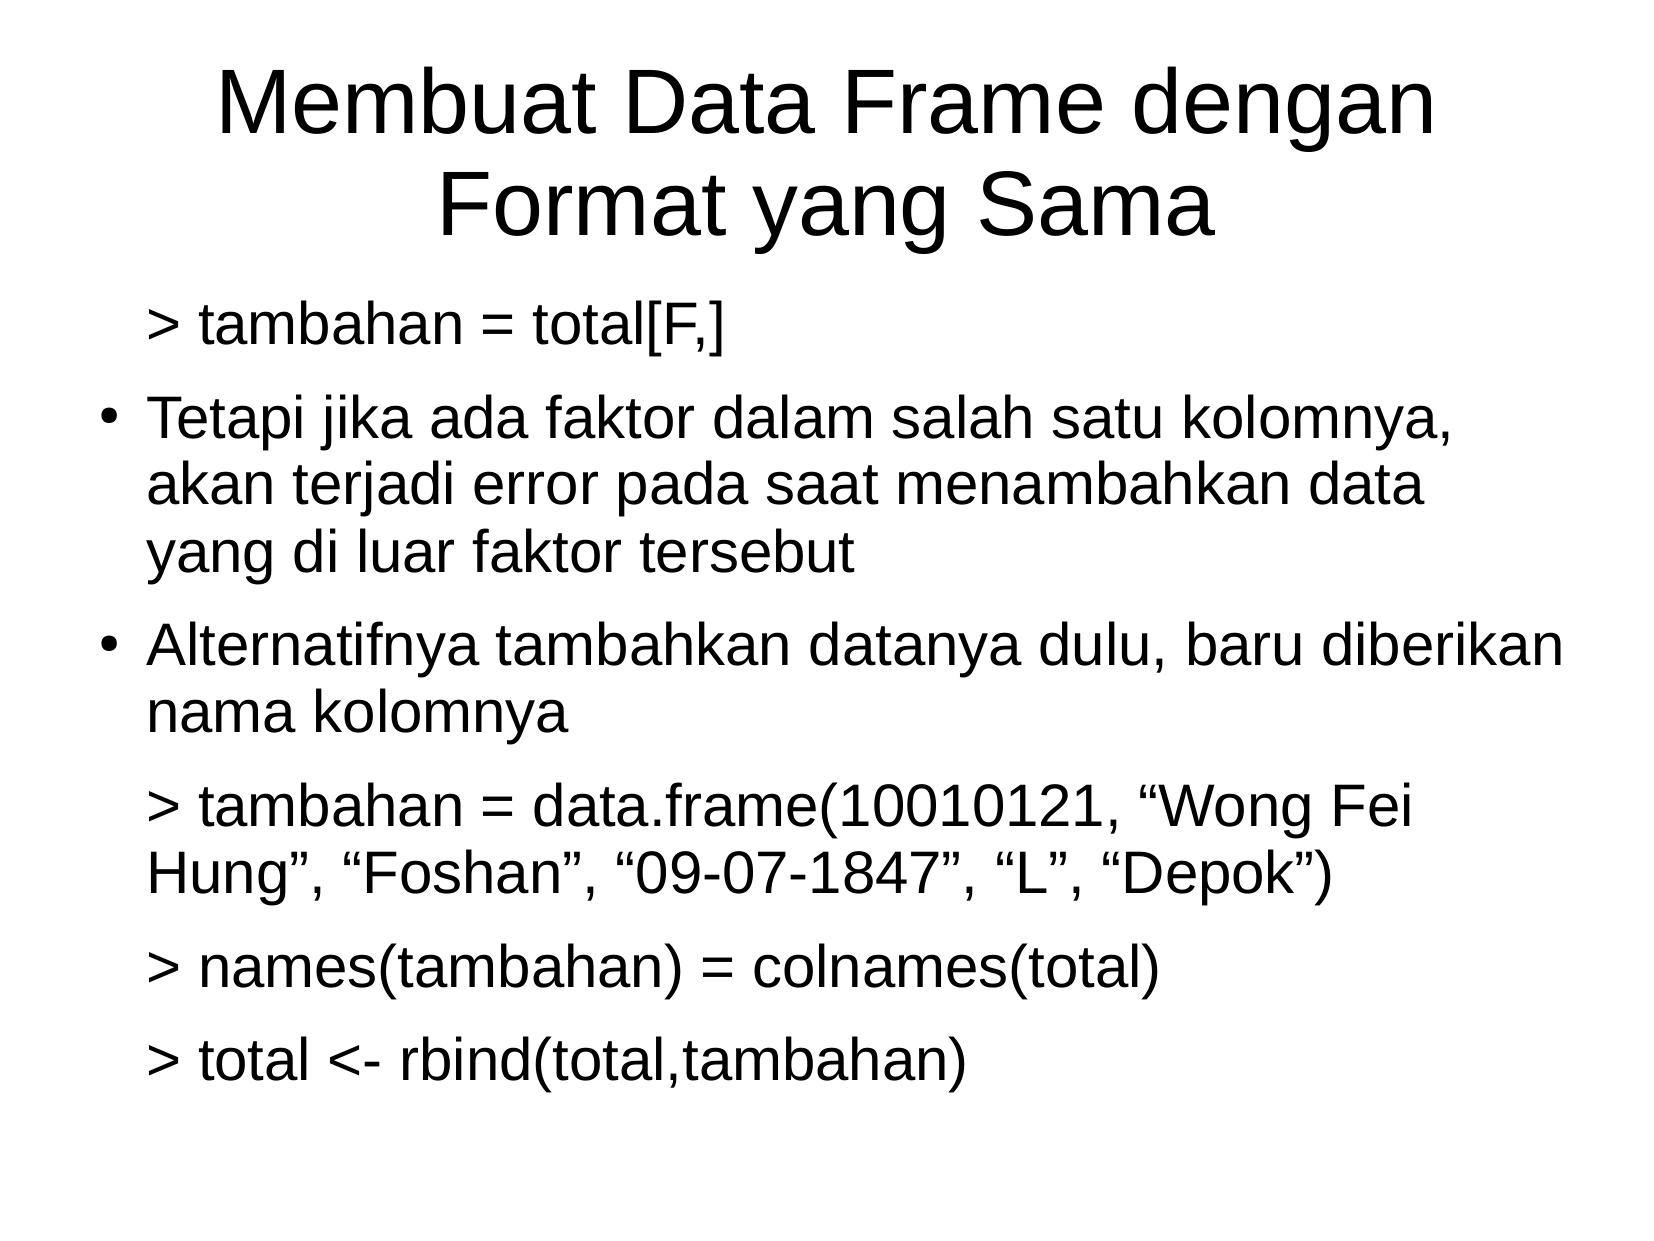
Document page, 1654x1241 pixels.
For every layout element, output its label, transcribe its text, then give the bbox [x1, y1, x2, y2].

list > tambahan = total[F,] Tetapi jika ada faktor dalam salah satu kolomnya, akan terjadi error pada saat menambahkan data yang di luar faktor tersebut Alternatifnya tambahkan datanya dulu, baru diberikan nama kolomnya > tambahan = data.frame(10010121, “Wong Fei Hung”, “Foshan”, “09-07-1847”, “L”, “Depok”) > names(tambahan) = colnames(total) > total <- rbind(total,tambahan) [82, 290, 1571, 1096]
title Membuat Data Frame dengan Format yang Sama [82, 49, 1571, 257]
